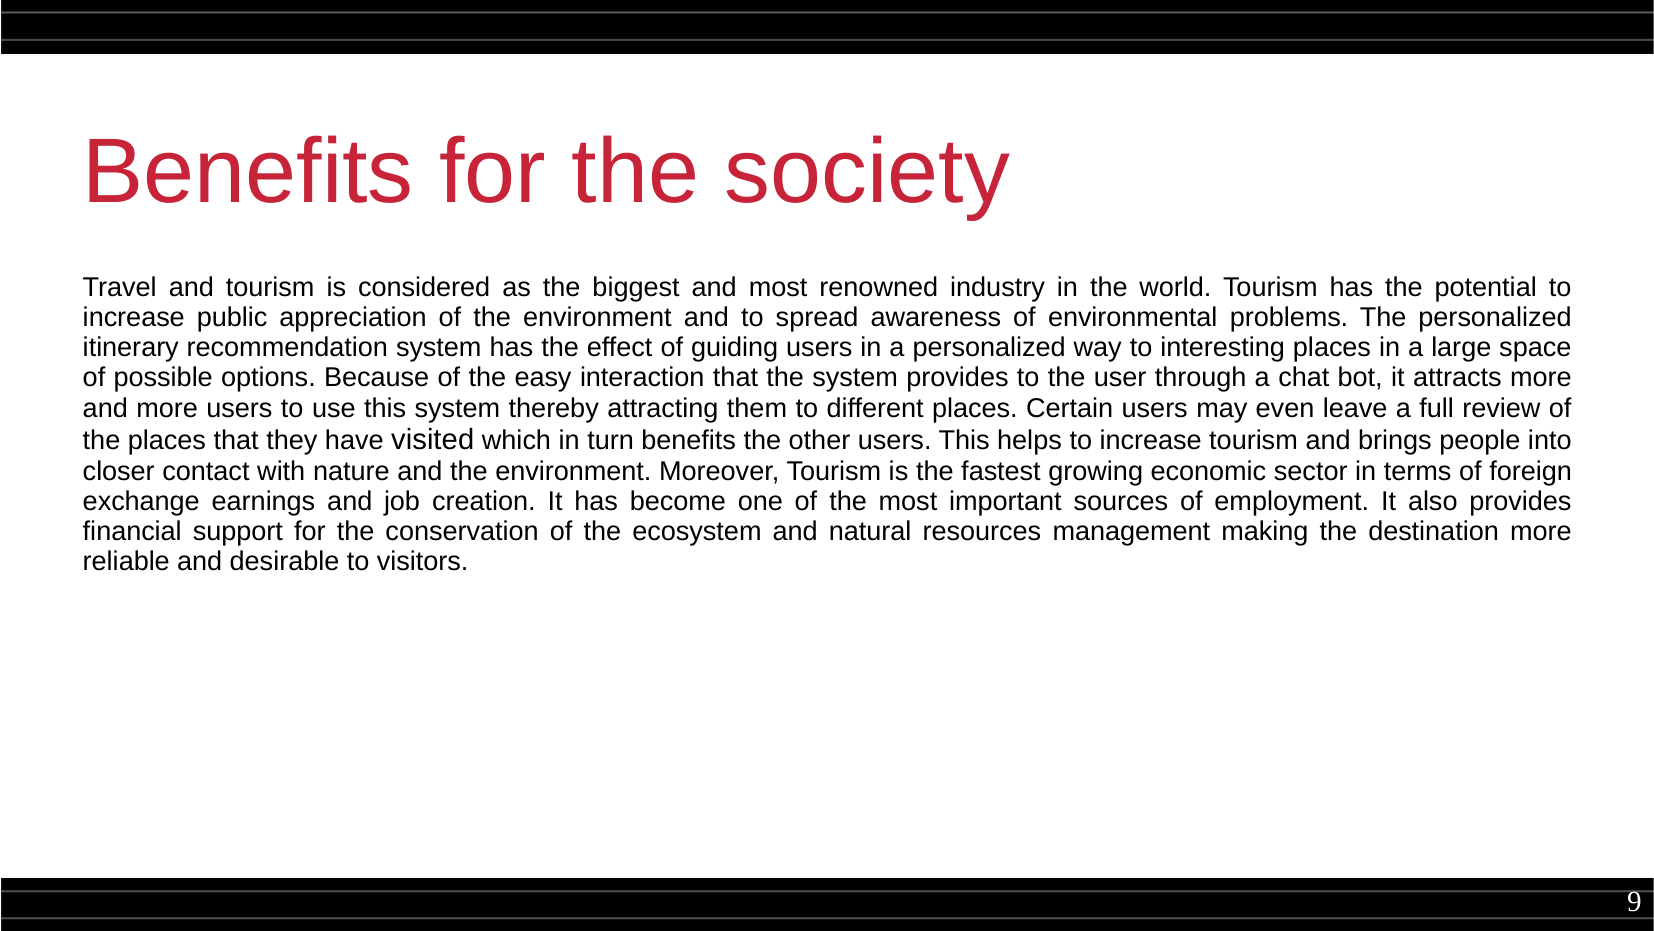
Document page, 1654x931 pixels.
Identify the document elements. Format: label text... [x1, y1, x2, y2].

picture [1, 0, 1654, 54]
list Travel and tourism is considered as the biggest and most renowned industry in the world. Tourism has the potential to increase public appreciation of the environment and to spread awareness of environmental problems. The personalized itinerary recommendation system has the effect of guiding users in a personalized way to interesting places in a large space of possible options. Because of the easy interaction that the system provides to the user through a chat bot, it attracts more and more users to use this system thereby attracting them to different places. Certain users may even leave a full review of the places that they have visited which in turn benefits the other users. This helps to increase tourism and brings people into closer contact with nature and the environment. Moreover, Tourism is the fastest growing economic sector in terms of foreign exchange earnings and job creation. It has become one of the most important sources of employment. It also provides financial support for the conservation of the ecosystem and natural resources management making the destination more reliable and desirable to visitors. [82, 271, 1571, 758]
title Benefits for the society [82, 92, 1571, 249]
picture [1, 878, 1654, 931]
